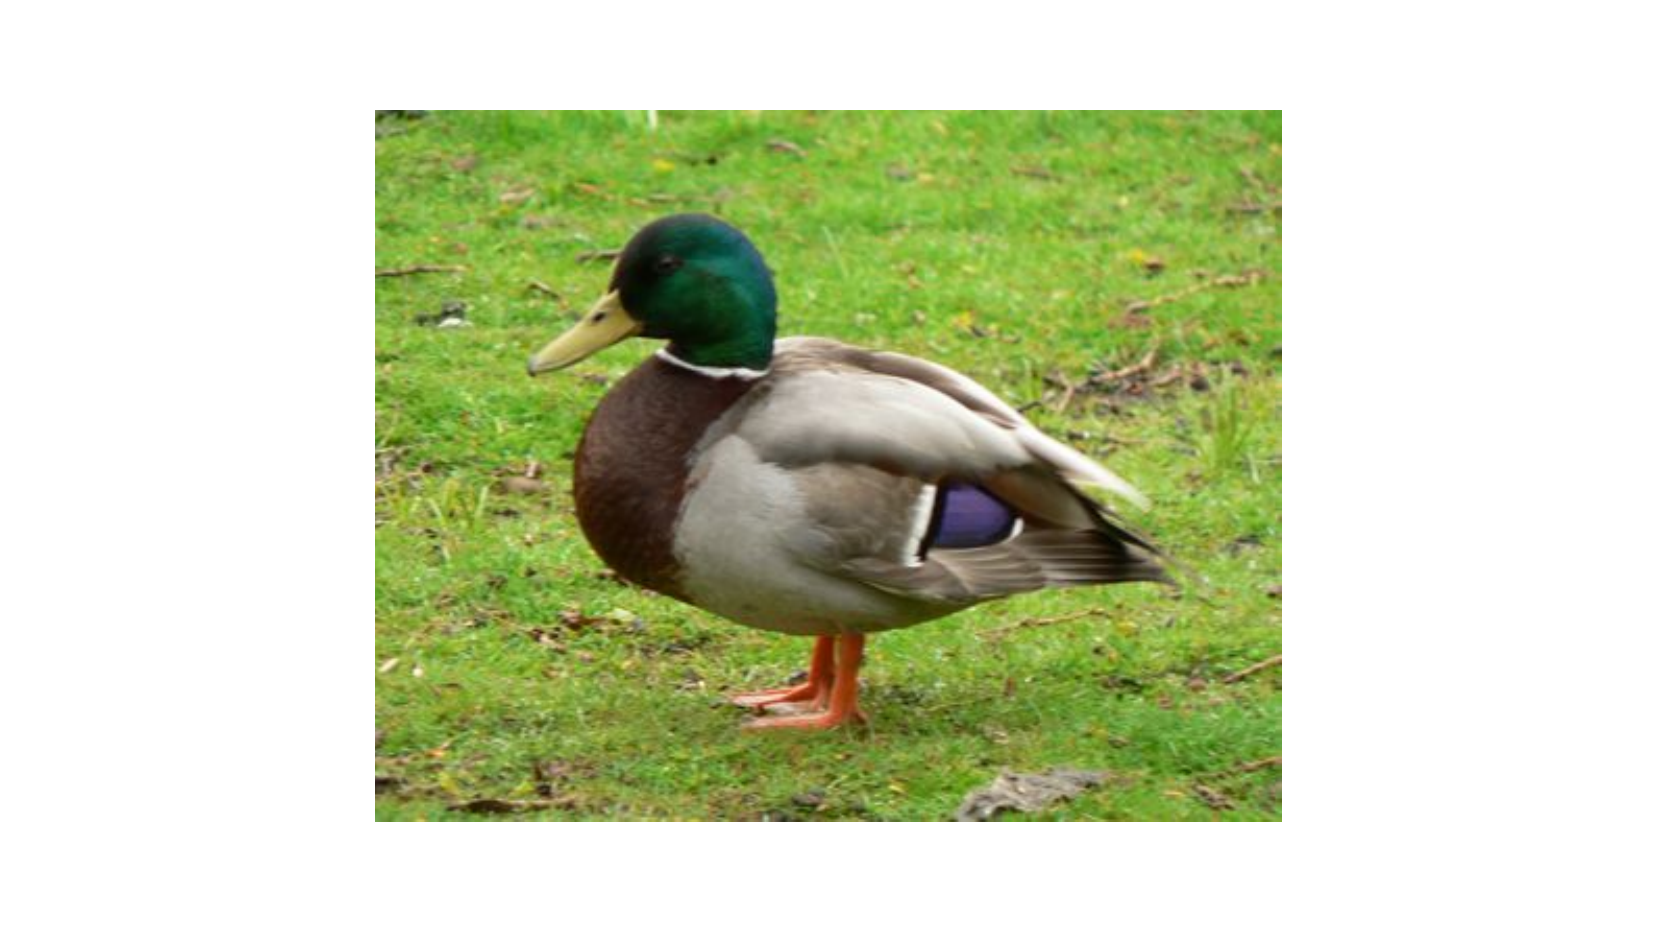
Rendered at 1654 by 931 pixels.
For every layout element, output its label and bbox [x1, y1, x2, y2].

picture [375, 110, 1282, 822]
